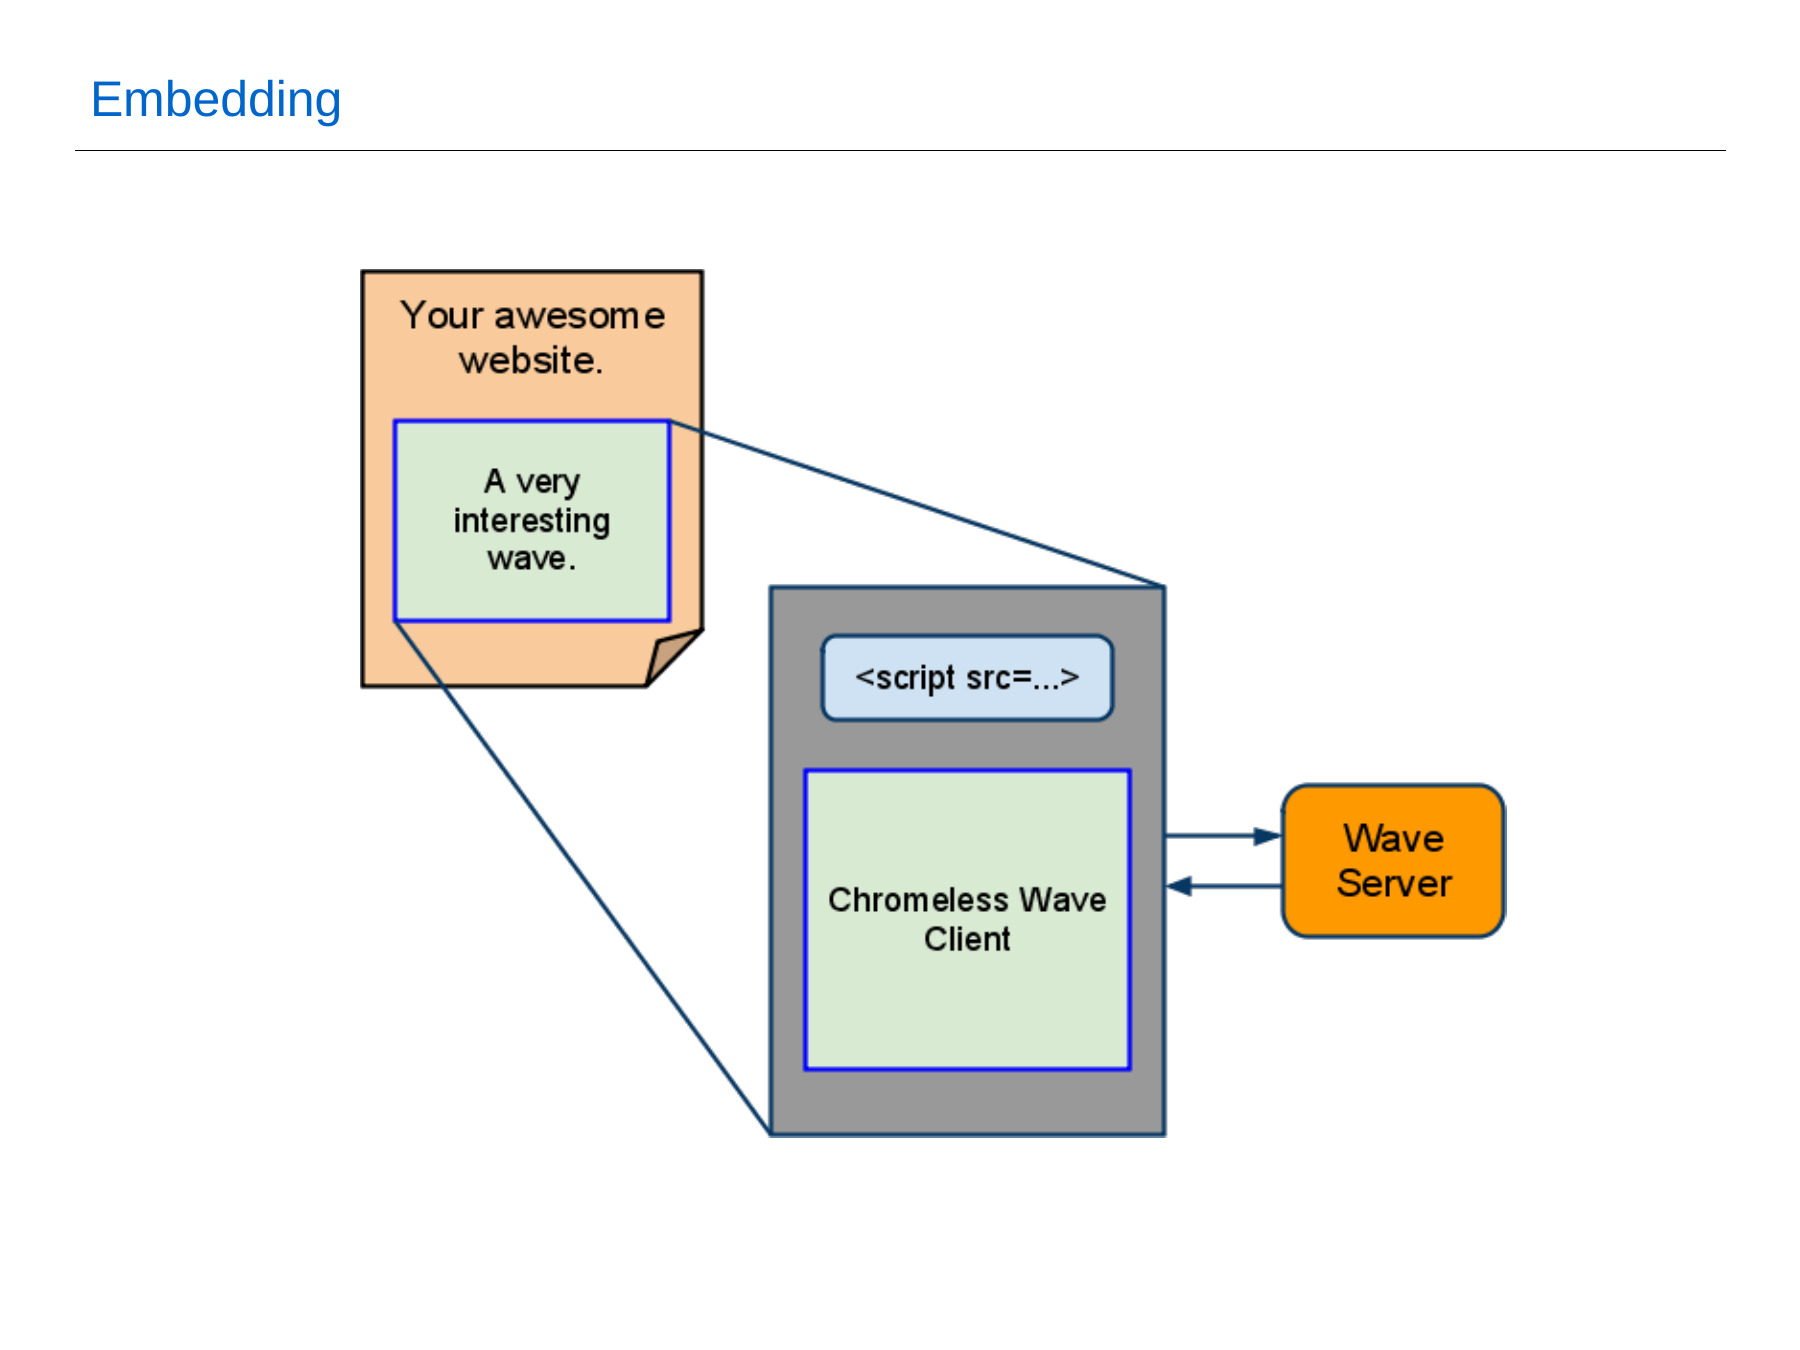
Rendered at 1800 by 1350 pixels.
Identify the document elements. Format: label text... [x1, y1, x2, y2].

picture [360, 269, 1507, 1138]
title Embedding [90, 53, 1710, 149]
